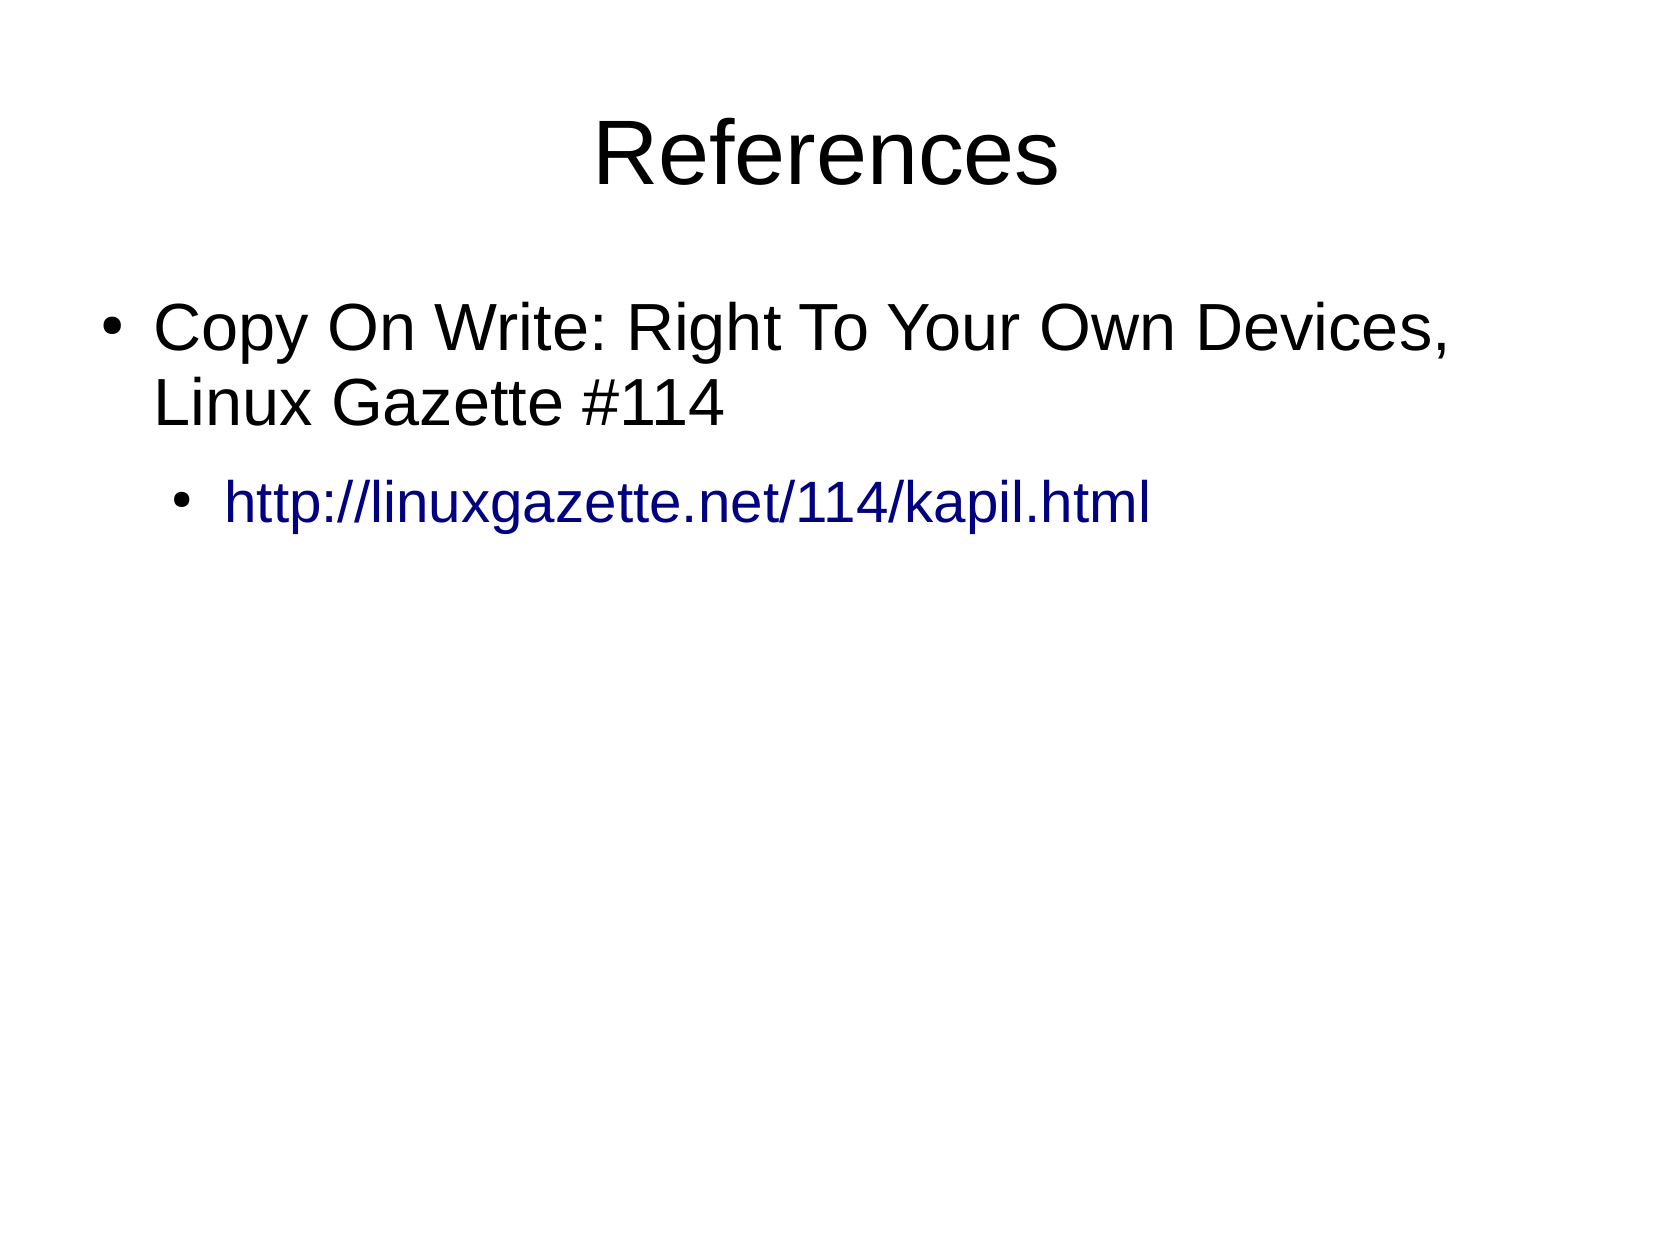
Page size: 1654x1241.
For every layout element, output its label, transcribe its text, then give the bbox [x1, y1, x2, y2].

list Copy On Write: Right To Your Own Devices, Linux Gazette #114 http://linuxgazette.net/114/kapil.html [82, 290, 1571, 1109]
title References [82, 49, 1571, 257]
